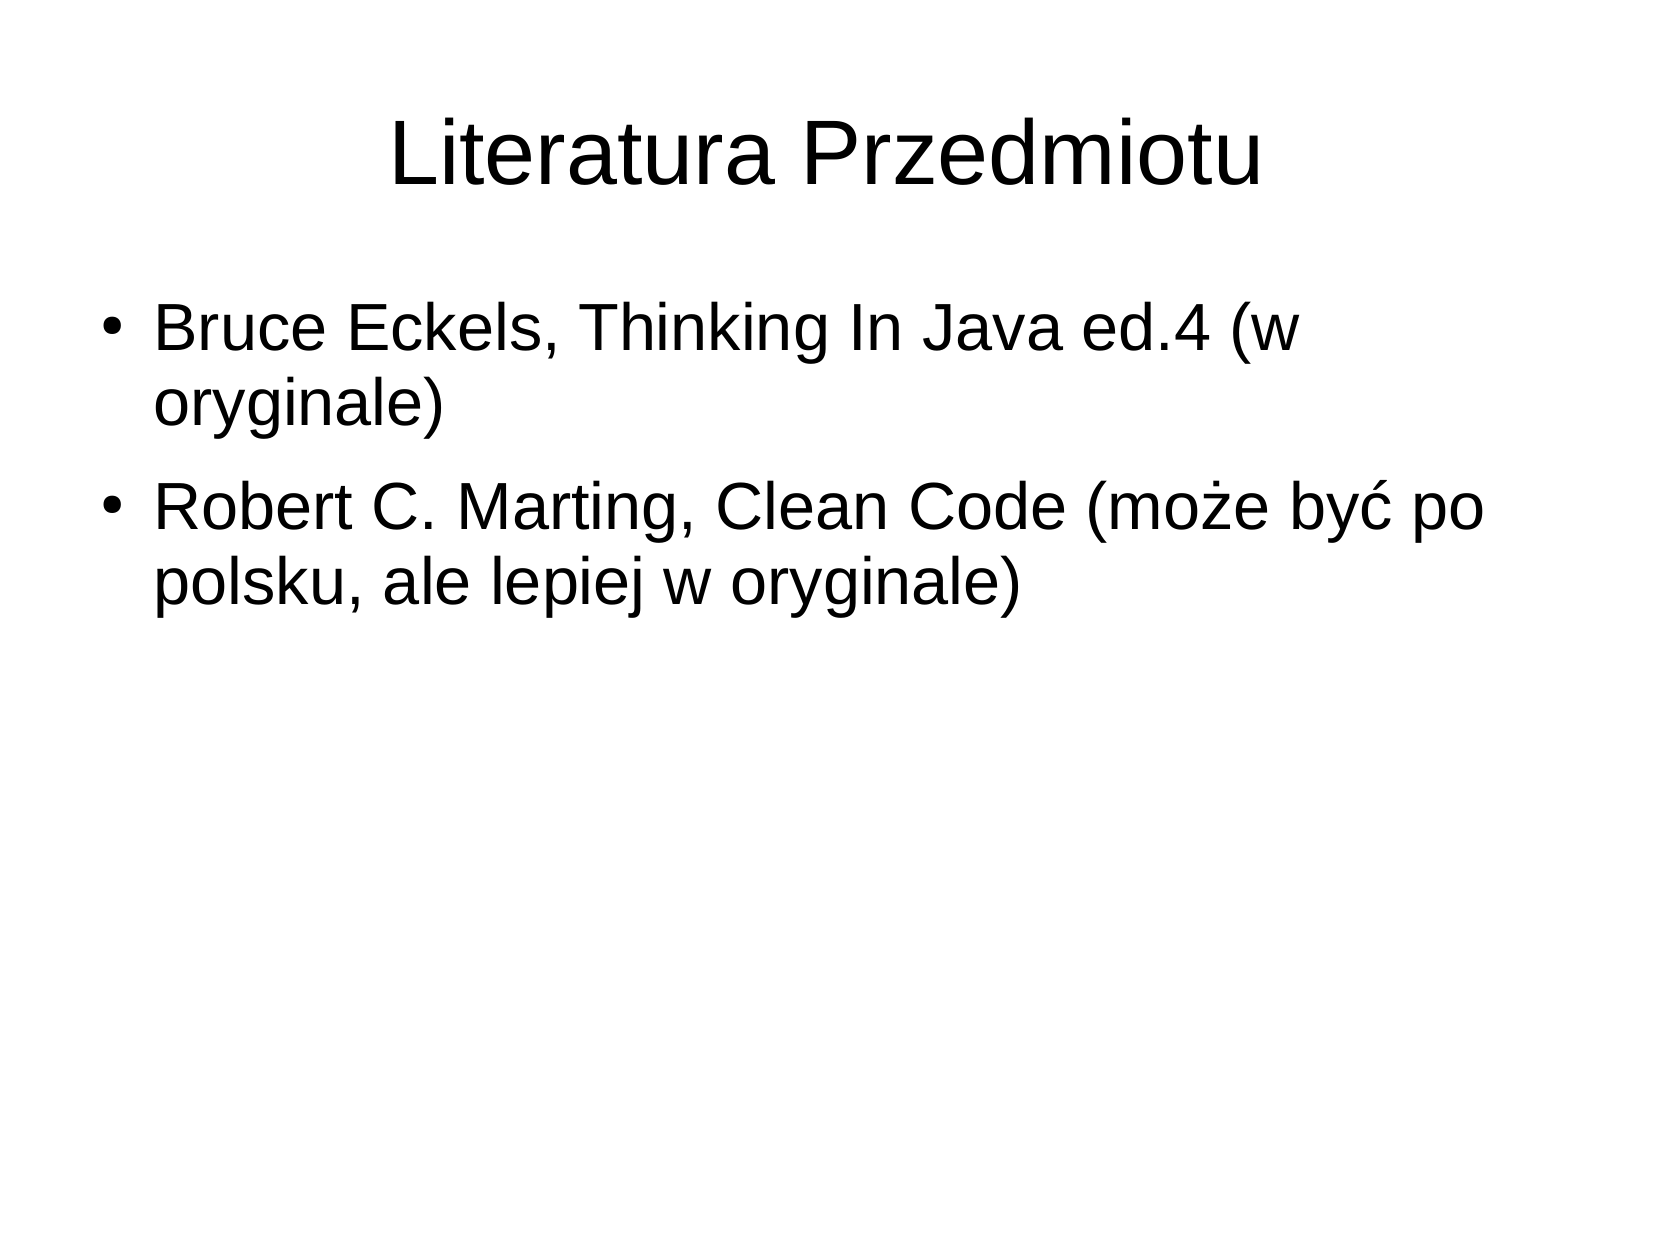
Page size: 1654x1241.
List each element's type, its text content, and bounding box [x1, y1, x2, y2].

title Literatura Przedmiotu [82, 49, 1571, 257]
list Bruce Eckels, Thinking In Java ed.4 (w oryginale) Robert C. Marting, Clean Code (może być po polsku, ale lepiej w oryginale) [82, 290, 1571, 1010]
